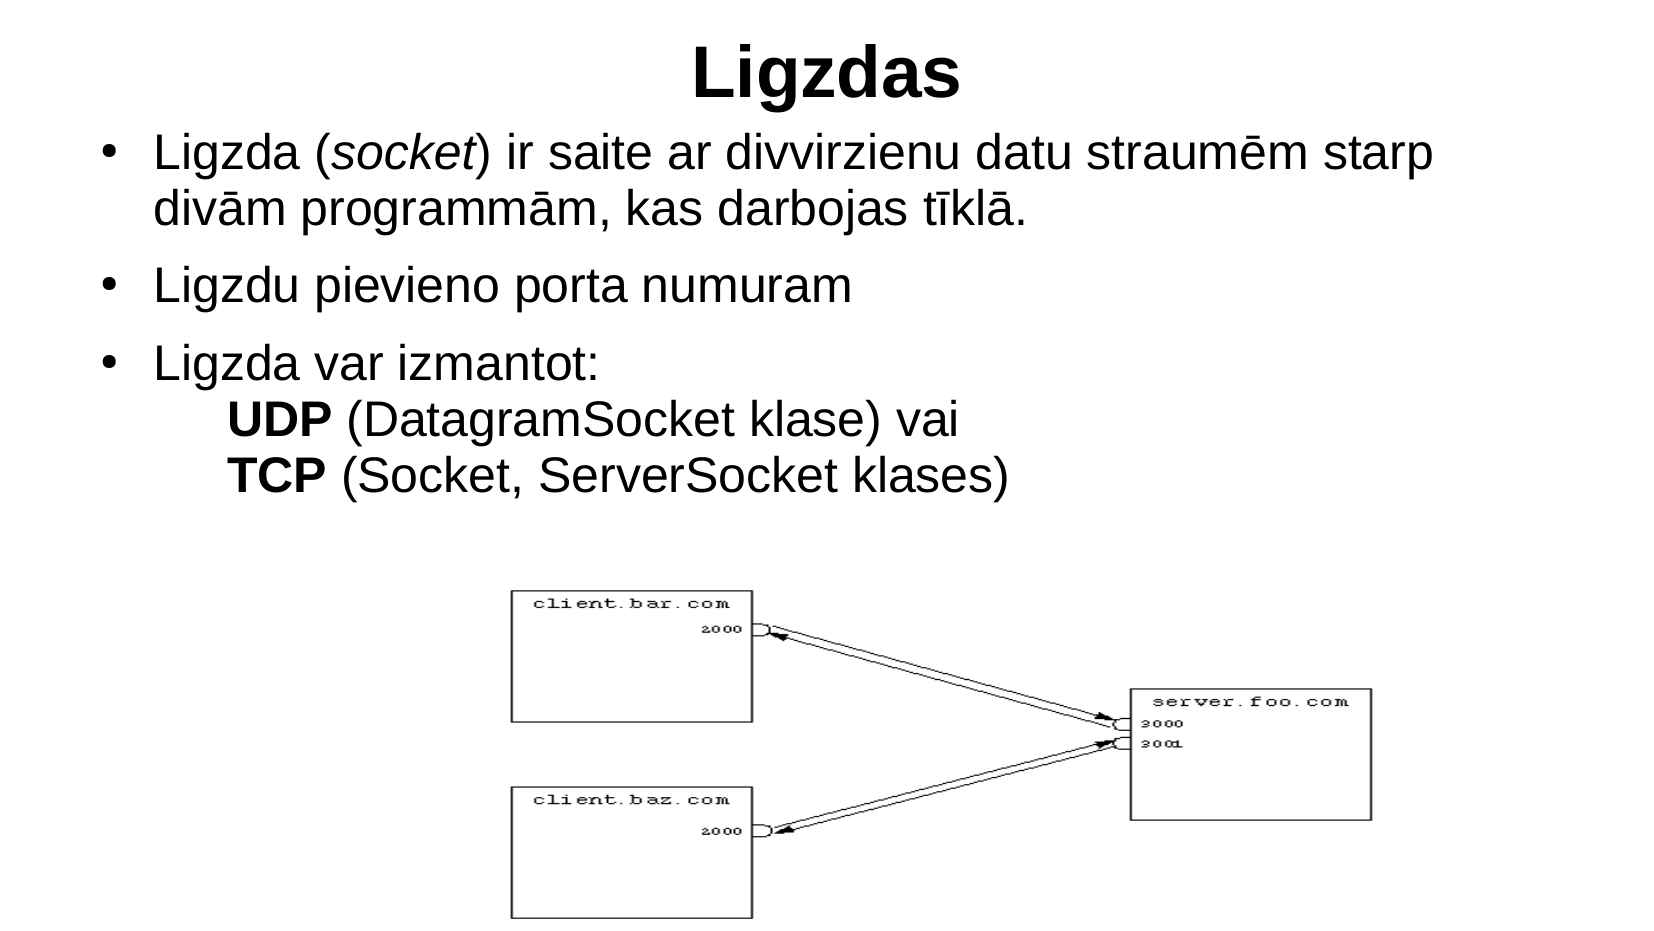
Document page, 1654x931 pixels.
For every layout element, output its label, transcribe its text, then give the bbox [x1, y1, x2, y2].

list Ligzda (socket) ir saite ar divvirzienu datu straumēm starp divām programmām, kas darbojas tīklā. Ligzdu pievieno porta numuram Ligzda var izmantot: UDP (DatagramSocket klase) vai TCP (Socket, ServerSocket klases) [82, 124, 1538, 603]
picture [482, 603, 1394, 926]
title Ligzdas [82, 31, 1571, 114]
